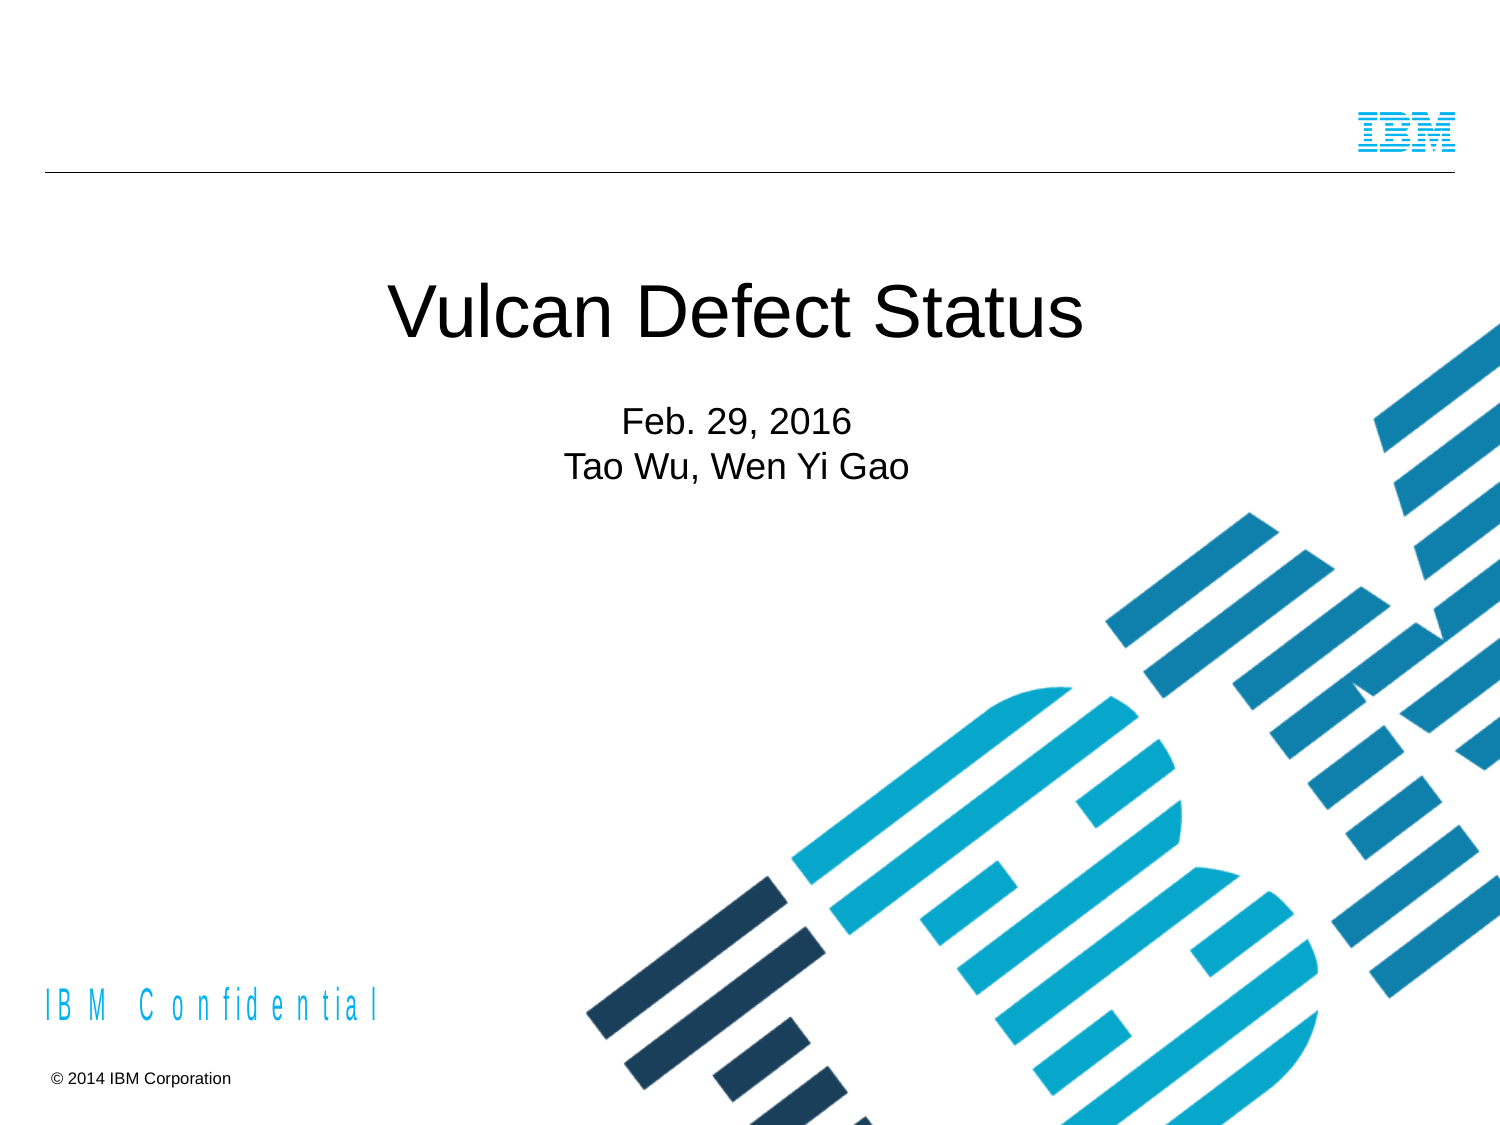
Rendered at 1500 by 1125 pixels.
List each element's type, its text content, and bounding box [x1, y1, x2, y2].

picture [1358, 112, 1455, 152]
picture [29, 972, 400, 1040]
picture [585, 308, 1500, 1125]
title Vulcan Defect Status Feb. 29, 2016 Tao Wu, Wen Yi Gao [22, 196, 1416, 554]
